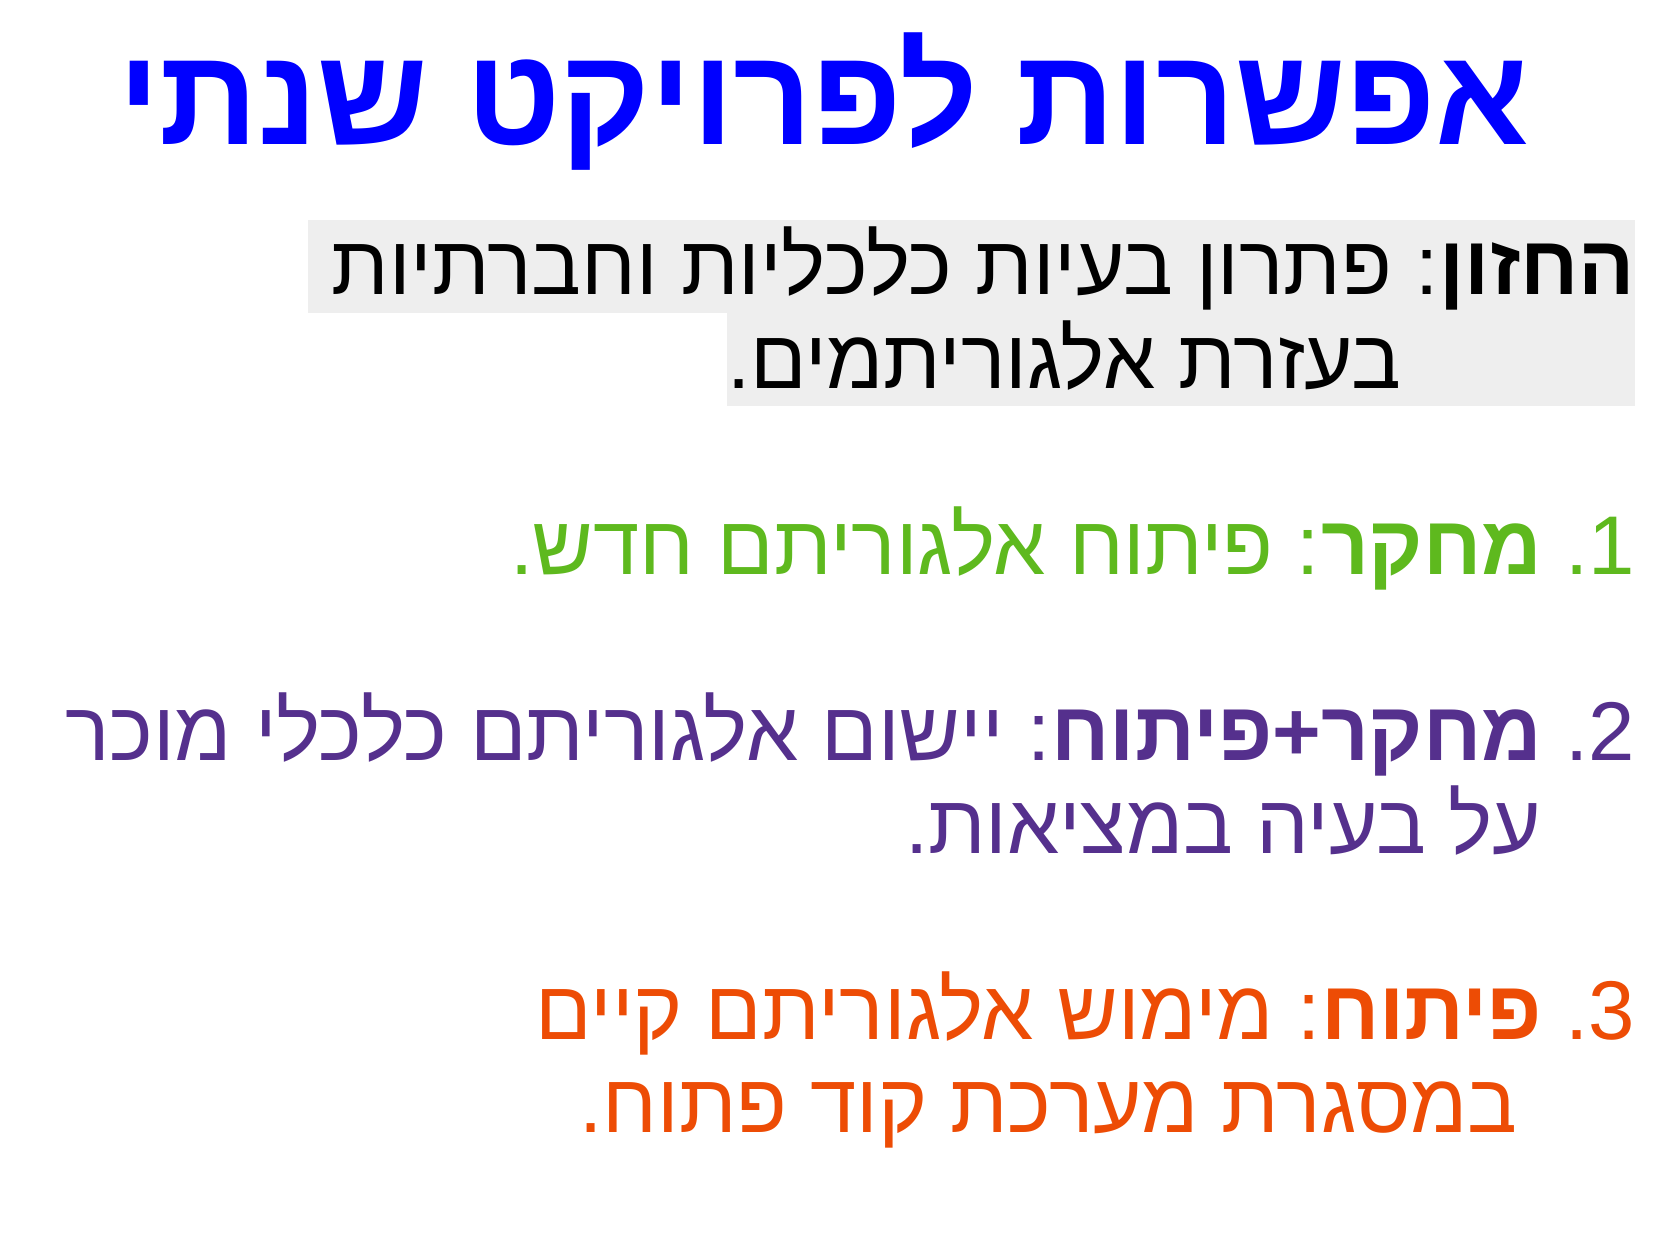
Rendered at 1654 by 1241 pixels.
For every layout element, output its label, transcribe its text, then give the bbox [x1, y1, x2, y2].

title אפשרות לפרויקט שנתי [30, 15, 1621, 181]
title החזון: פתרון בעיות כלכליות וחברתיות בעזרת אלגוריתמים. 1. מחקר: פיתוח אלגוריתם חדש. 2. מחקר+פיתוח: יישום אלגוריתם כלכלי מוכר על בעיה במציאות. 3. פיתוח: מימוש אלגוריתם קיים במסגרת מערכת קוד פתוח. [15, 219, 1636, 1241]
